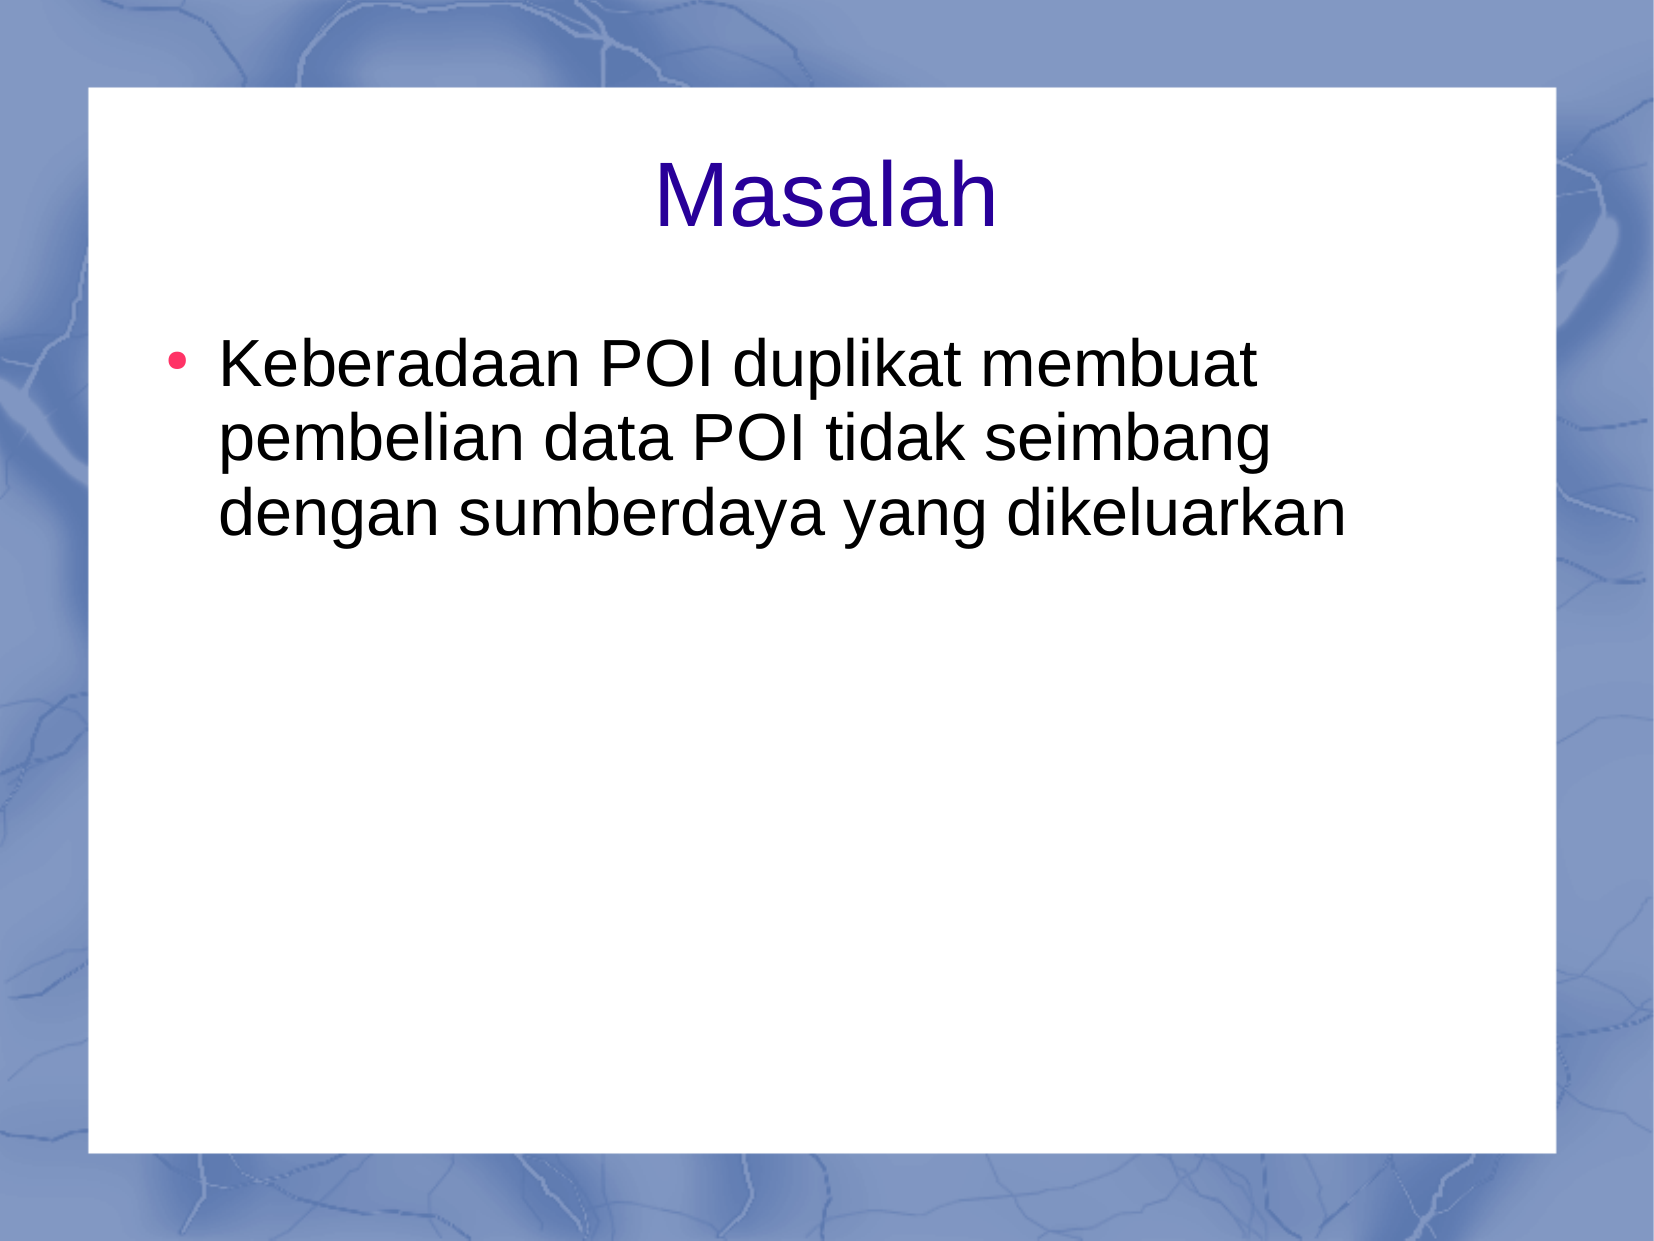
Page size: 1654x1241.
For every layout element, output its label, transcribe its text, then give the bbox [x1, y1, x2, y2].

title Masalah [118, 90, 1536, 298]
list Keberadaan POI duplikat membuat pembelian data POI tidak seimbang dengan sumberdaya yang dikeluarkan [147, 325, 1506, 1010]
picture [0, 0, 1654, 1241]
